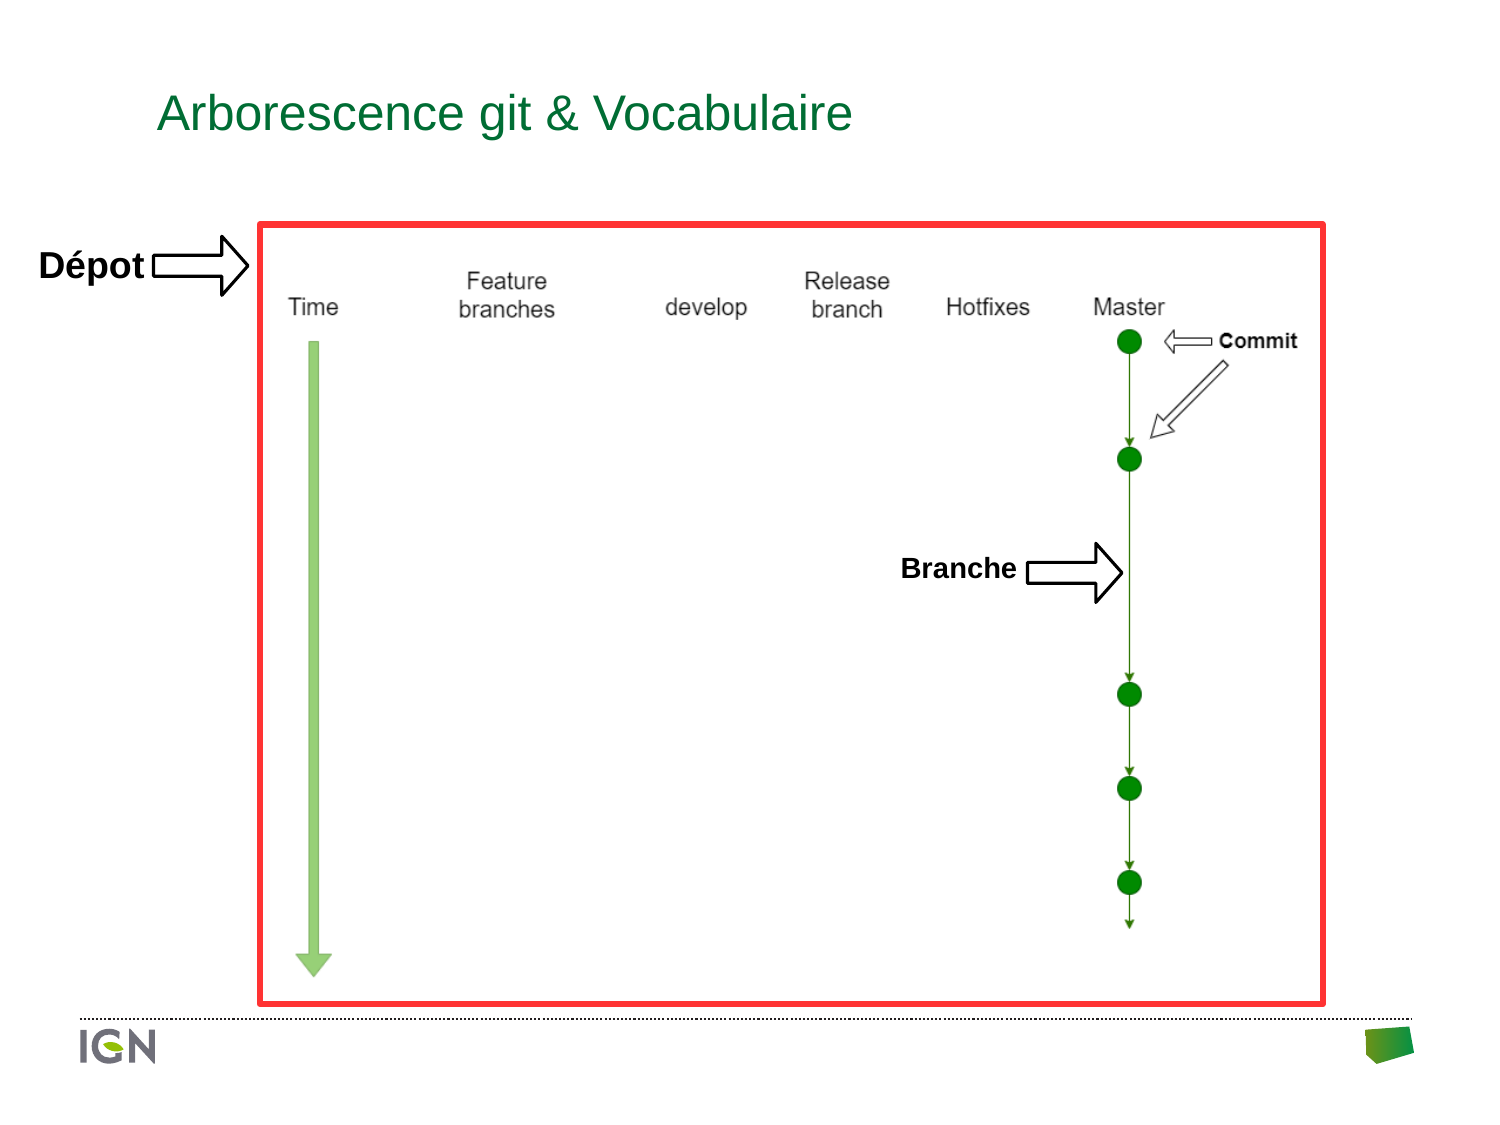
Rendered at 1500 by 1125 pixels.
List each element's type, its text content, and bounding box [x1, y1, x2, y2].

picture [190, 243, 245, 289]
text_box Branche [1030, 564, 1040, 581]
picture [263, 228, 1298, 989]
picture [190, 200, 1298, 989]
text_box Dépot [23, 237, 166, 296]
text_box Branche [885, 544, 1040, 593]
text_box Dépot [156, 257, 166, 274]
title Arborescence git & Vocabulaire [142, 81, 1340, 141]
